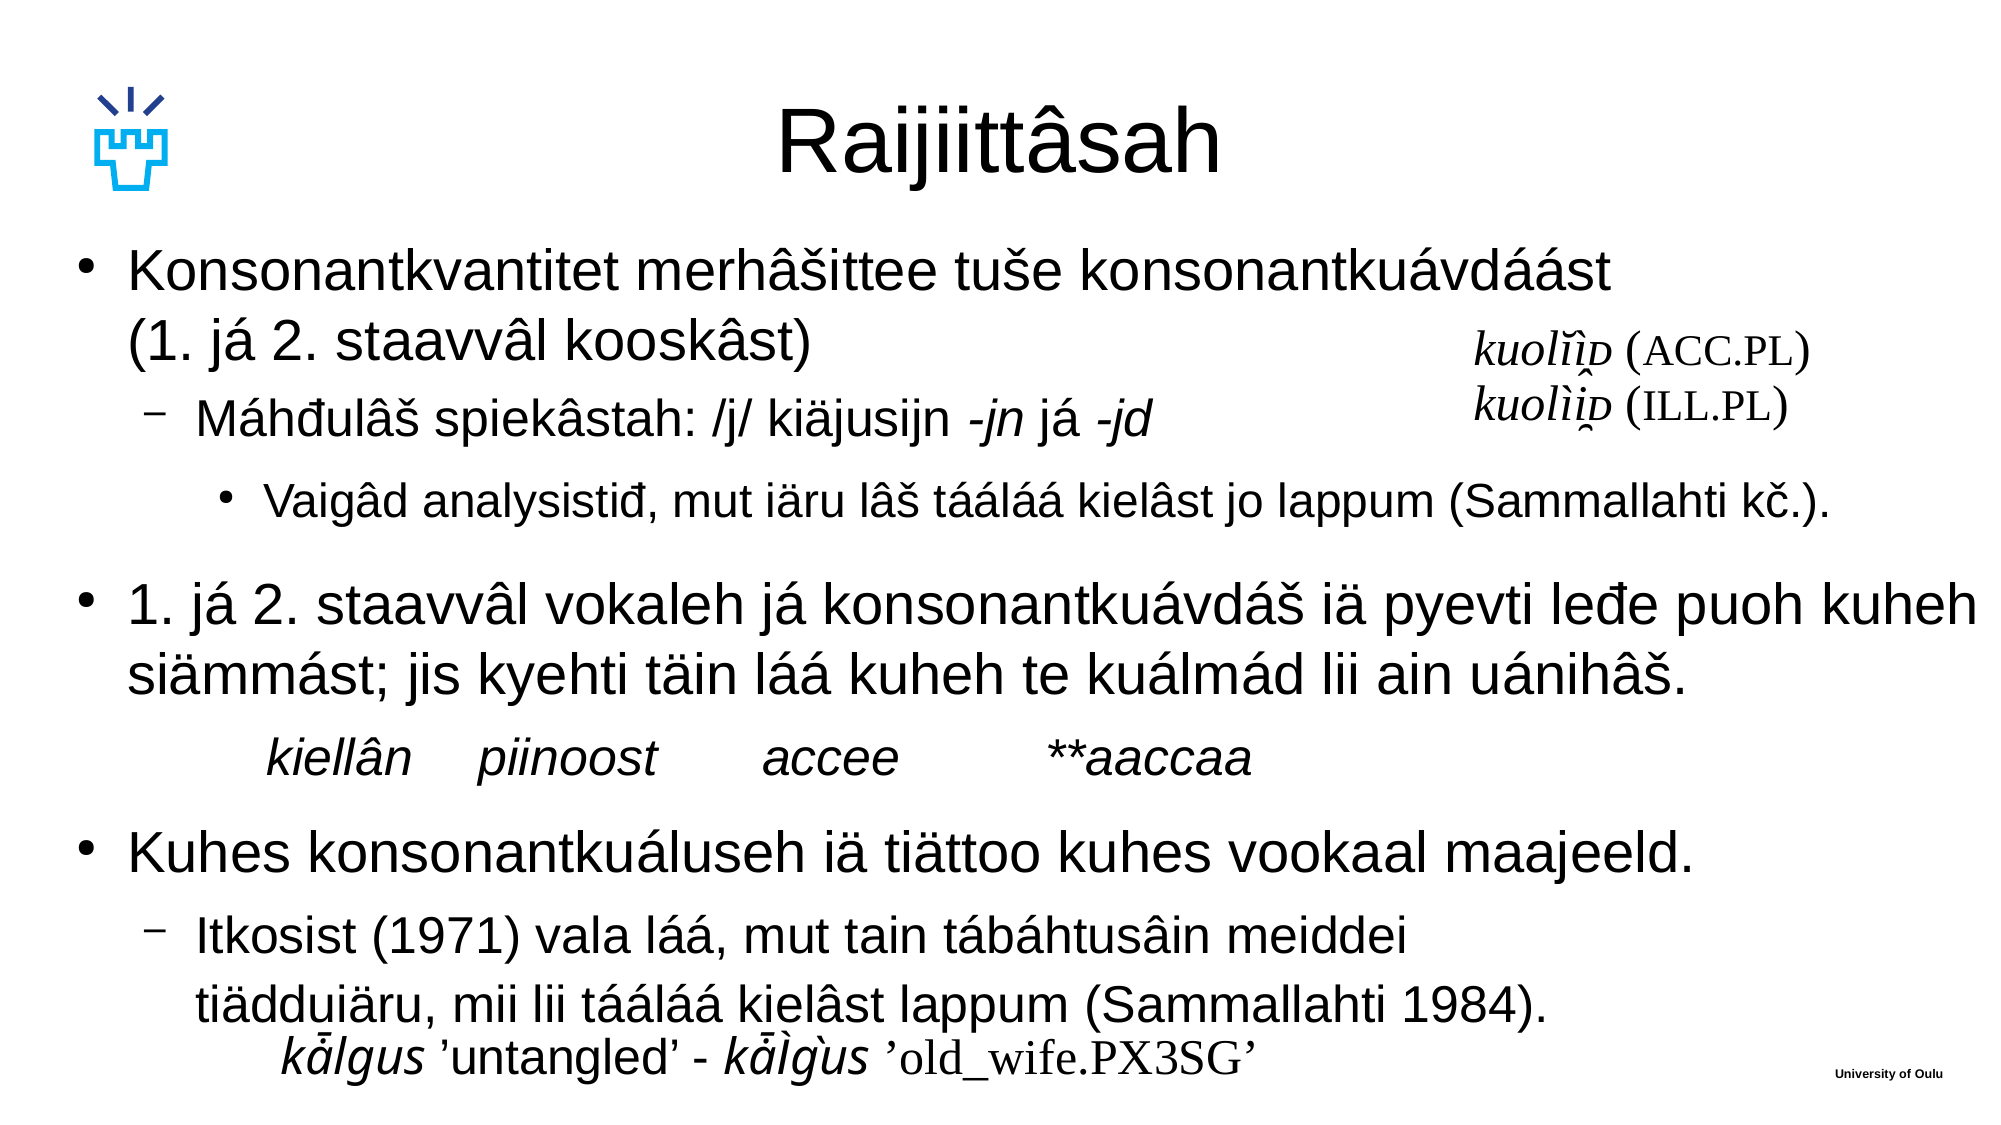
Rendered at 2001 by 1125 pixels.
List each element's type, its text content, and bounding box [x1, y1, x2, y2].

text_box kuolĭì̭ᴅ (ACC.PL) kuolìi̯ᴅ (ILL.PL) [1458, 312, 2000, 550]
text_box kǡlgus ’untangled’ - kǡÌg̀us ’old_wife.PX3SG’ [265, 1013, 1831, 1085]
title Raijiittâsah [216, 38, 1784, 244]
list Konsonantkvantitet merhâšittee tuše konsonantkuávdáást (1. já 2. staavvâl kooskâst) Máhđulâš spiekâstah: /j/ kiäjusijn -jn já -jd Vaigâd analysistiđ, mut iäru lâš tááláá kielâst jo lappum (Sammallahti kč.). 1. já 2. staavvâl vokaleh já konsonantkuávdáš iä pyevti leđe puoh kuheh siämmást; jis kyehti täin láá kuheh te kuálmád lii ain uánihâš. kiellân piinoost accee **aaccaa Kuhes konsonantkuáluseh iä tiättoo kuhes vookaal maajeeld. Itkosist (1971) vala láá, mut tain tábáhtusâin meiddei tiädduiäru, mii lii tááláá kielâst lappum (Sammallahti 1984). [59, 232, 1992, 1034]
